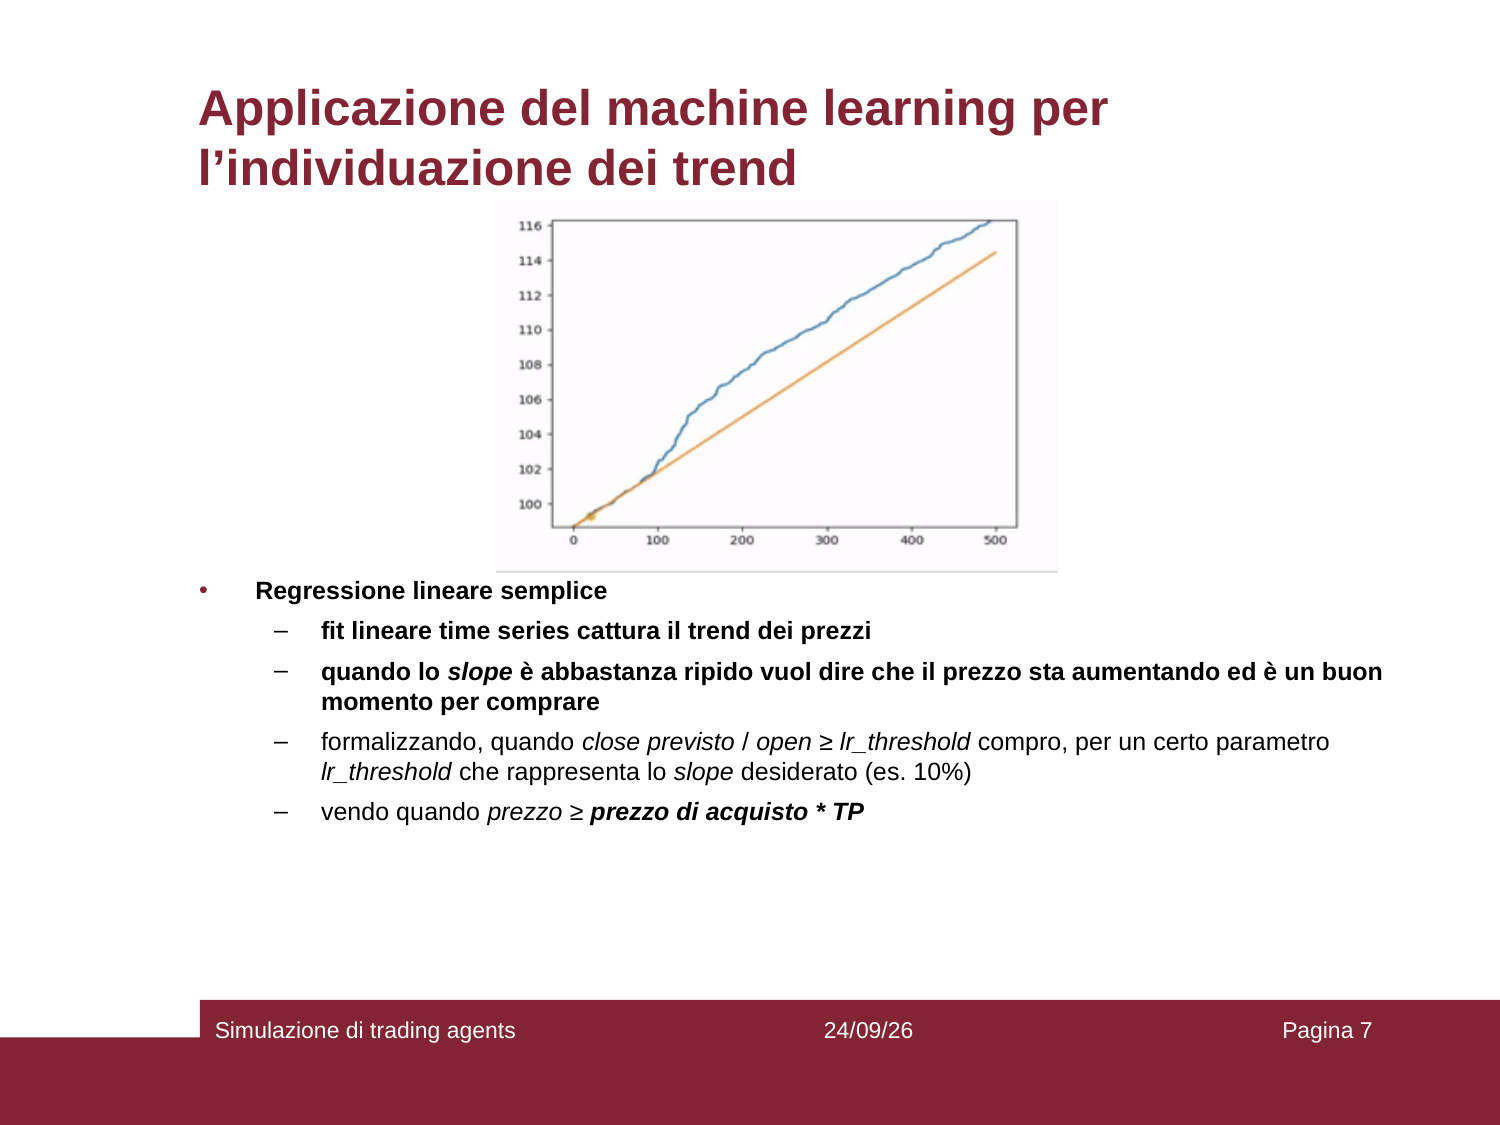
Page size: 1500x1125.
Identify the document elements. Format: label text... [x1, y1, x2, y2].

list Regressione lineare semplice fit lineare time series cattura il trend dei prezzi quando lo slope è abbastanza ripido vuol dire che il prezzo sta aumentando ed è un buon momento per comprare formalizzando, quando close previsto / open ≥ lr_threshold compro, per un certo parametro lr_threshold che rappresenta lo slope desiderato (es. 10%) vendo quando prezzo ≥ prezzo di acquisto * TP [184, 566, 1400, 986]
picture [496, 199, 1058, 573]
title Applicazione del machine learning per l’individuazione dei trend [183, 67, 1400, 203]
